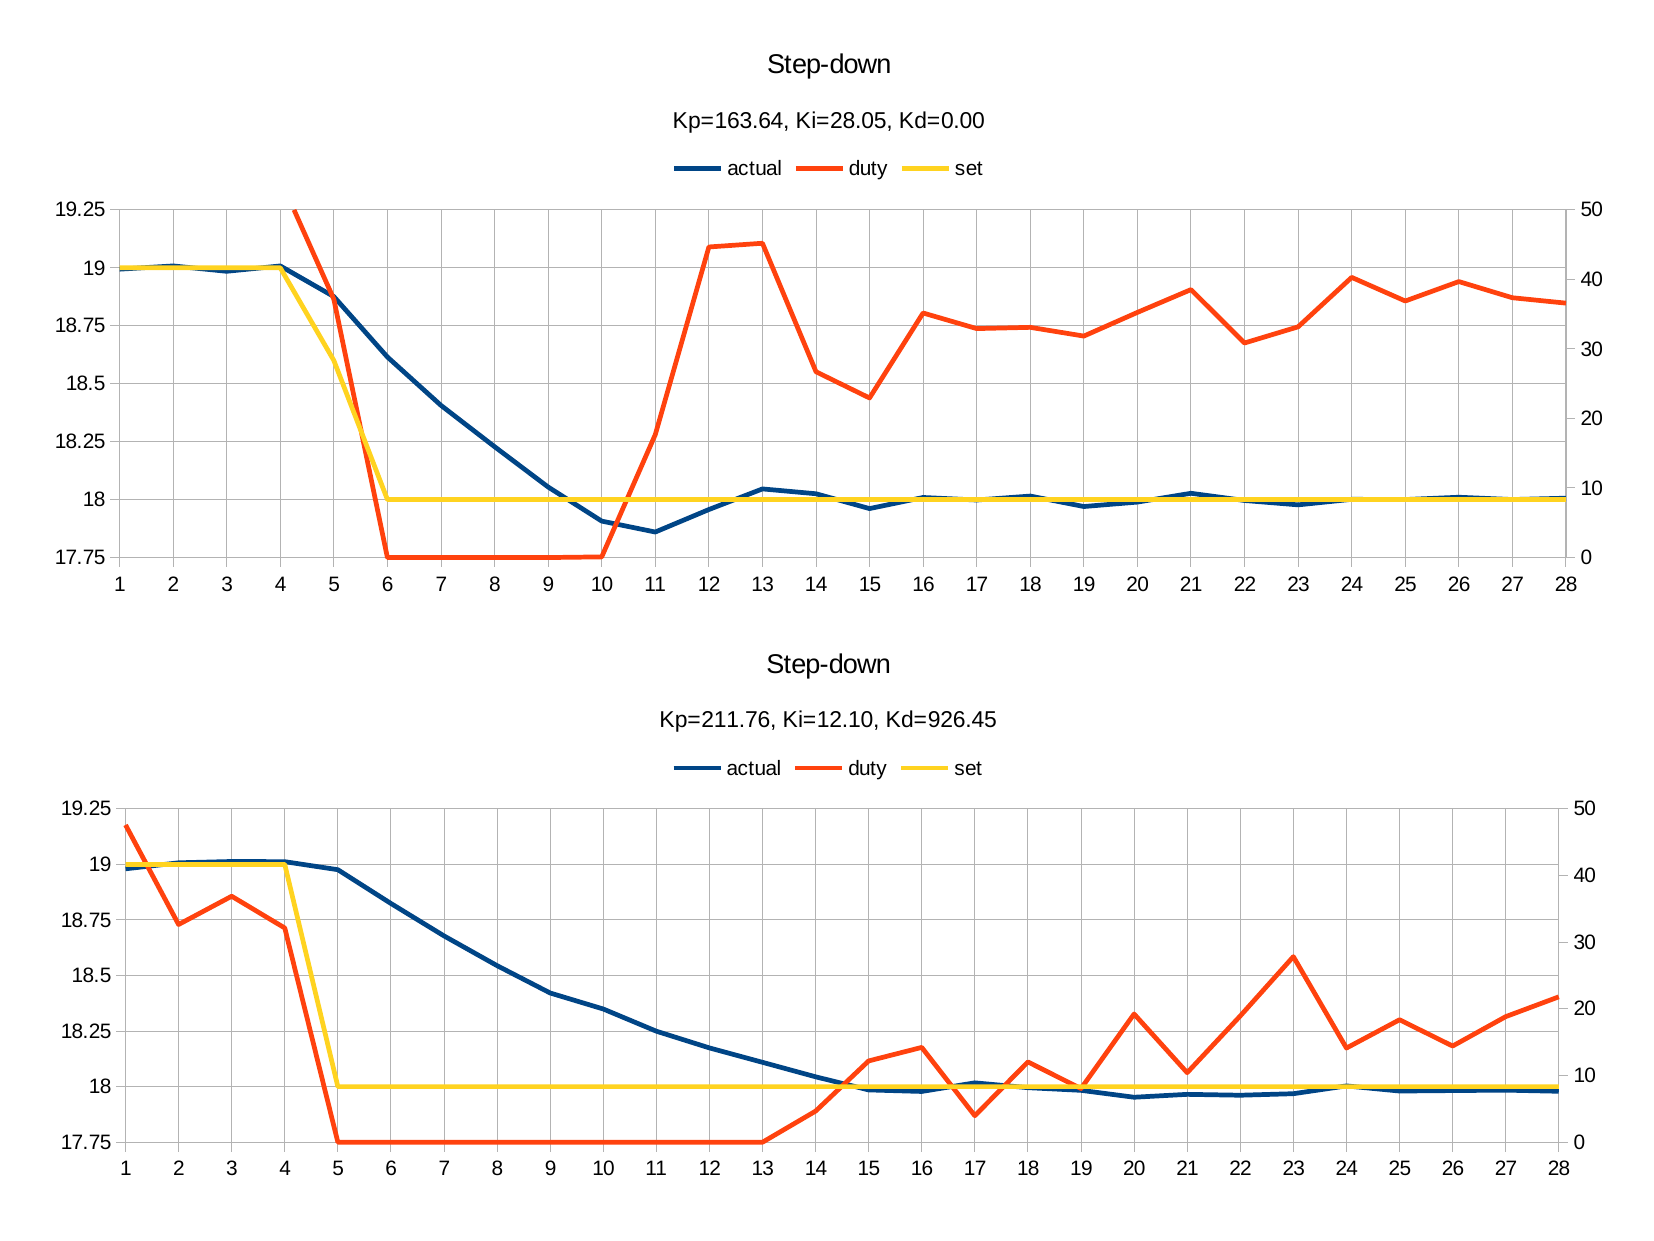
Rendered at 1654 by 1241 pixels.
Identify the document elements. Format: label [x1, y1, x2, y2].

chart [22, 22, 1636, 608]
chart [28, 622, 1628, 1192]
